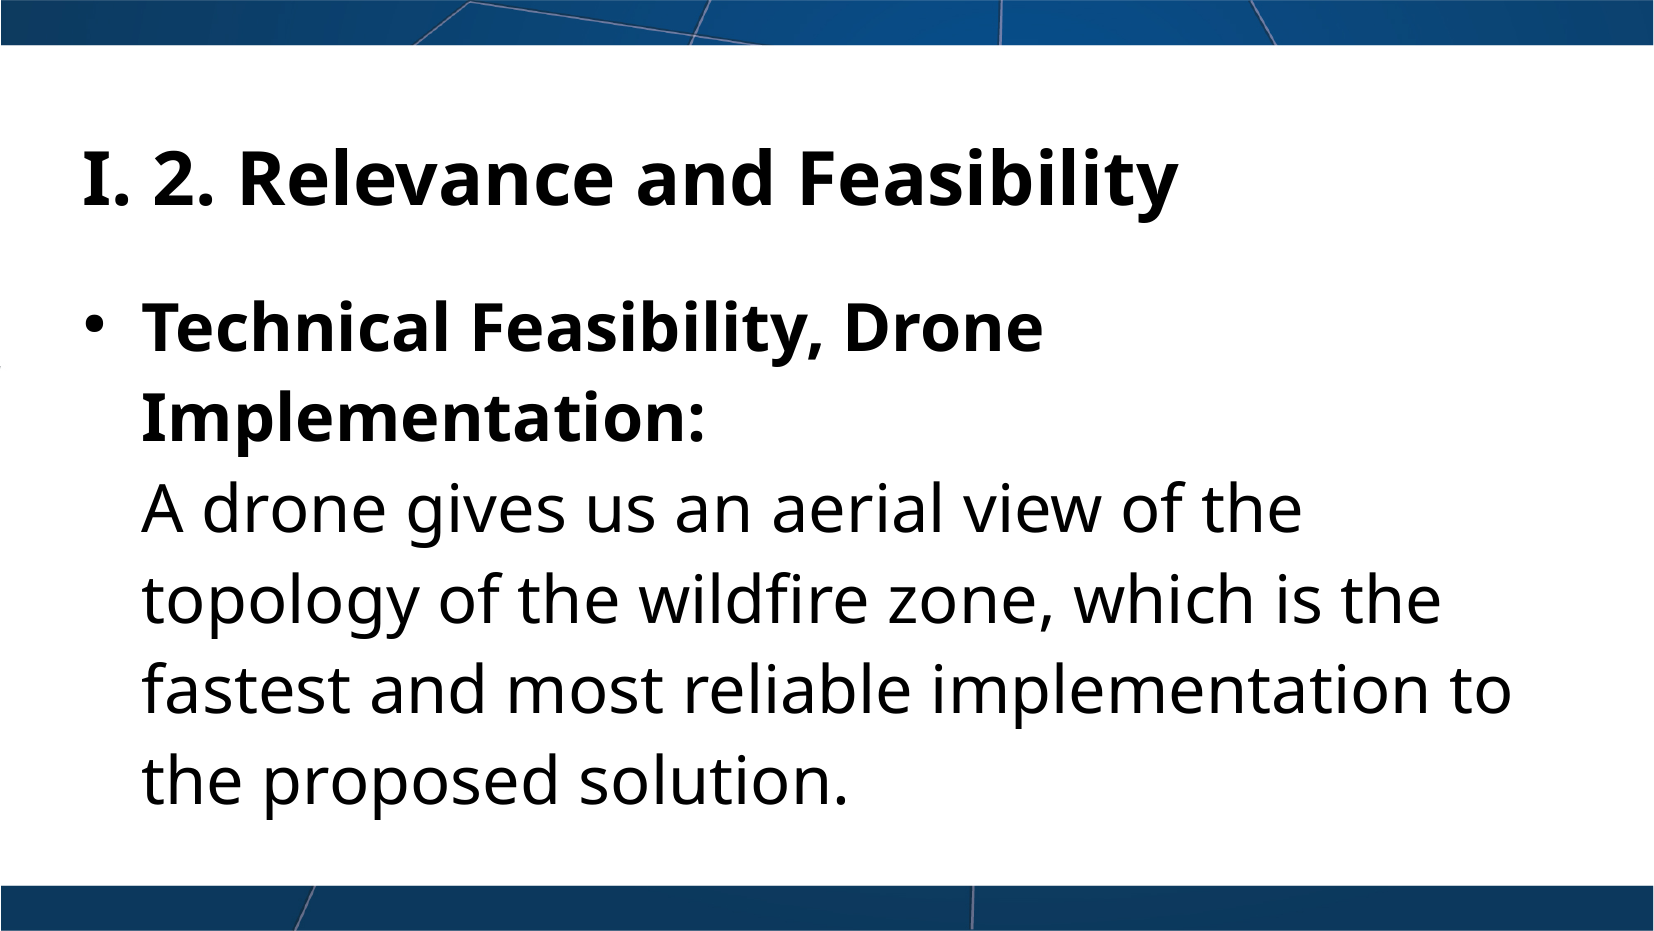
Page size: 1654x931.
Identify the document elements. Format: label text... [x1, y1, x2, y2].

picture [0, 0, 1654, 931]
text_box Technical Feasibility, Drone Implementation: A drone gives us an aerial view of the topology of the wildfire zone, which is the fastest and most reliable implementation to the proposed solution. [82, 279, 1571, 820]
title I. 2. Relevance and Feasibility [82, 99, 1571, 255]
